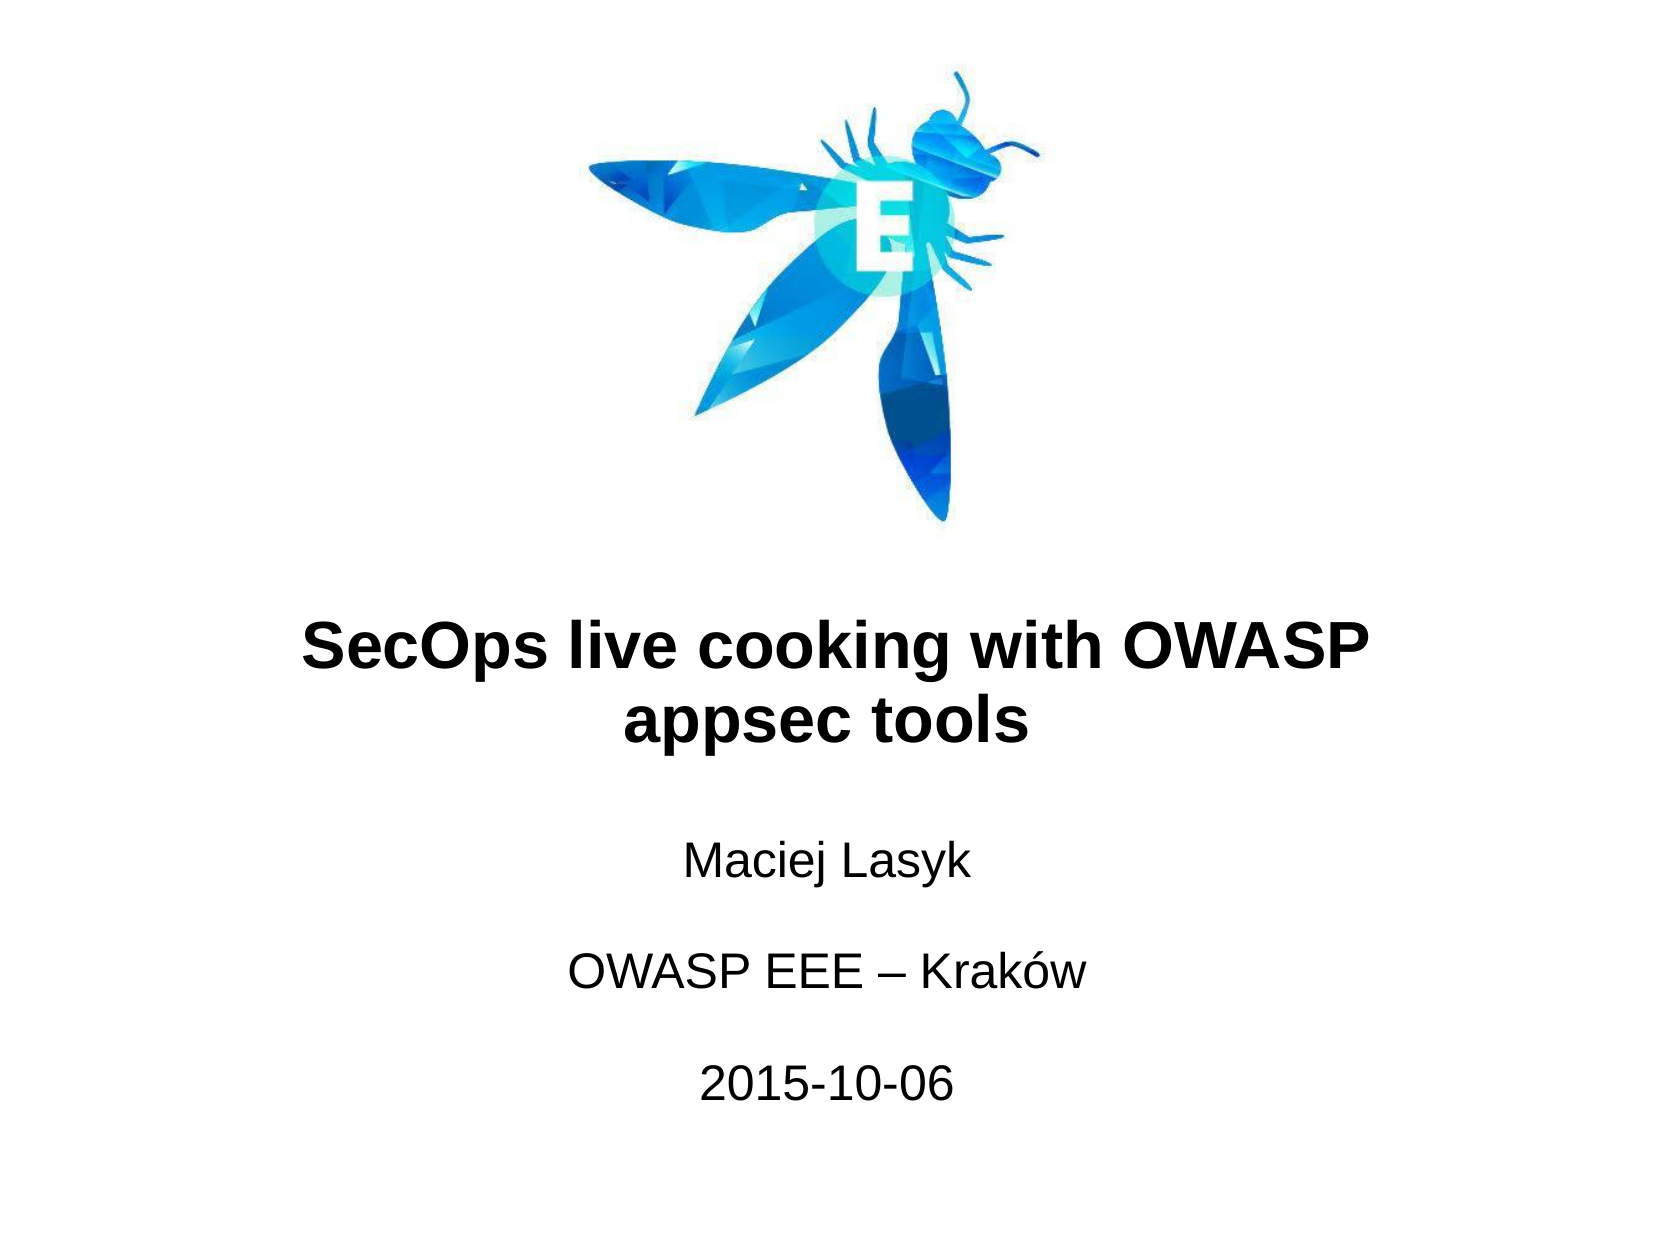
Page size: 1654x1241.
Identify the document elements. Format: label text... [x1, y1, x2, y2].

text_box SecOps live cooking with OWASP appsec tools Maciej Lasyk OWASP EEE – Kraków 2015-10-06 [262, 607, 1391, 1111]
picture [579, 44, 1075, 541]
